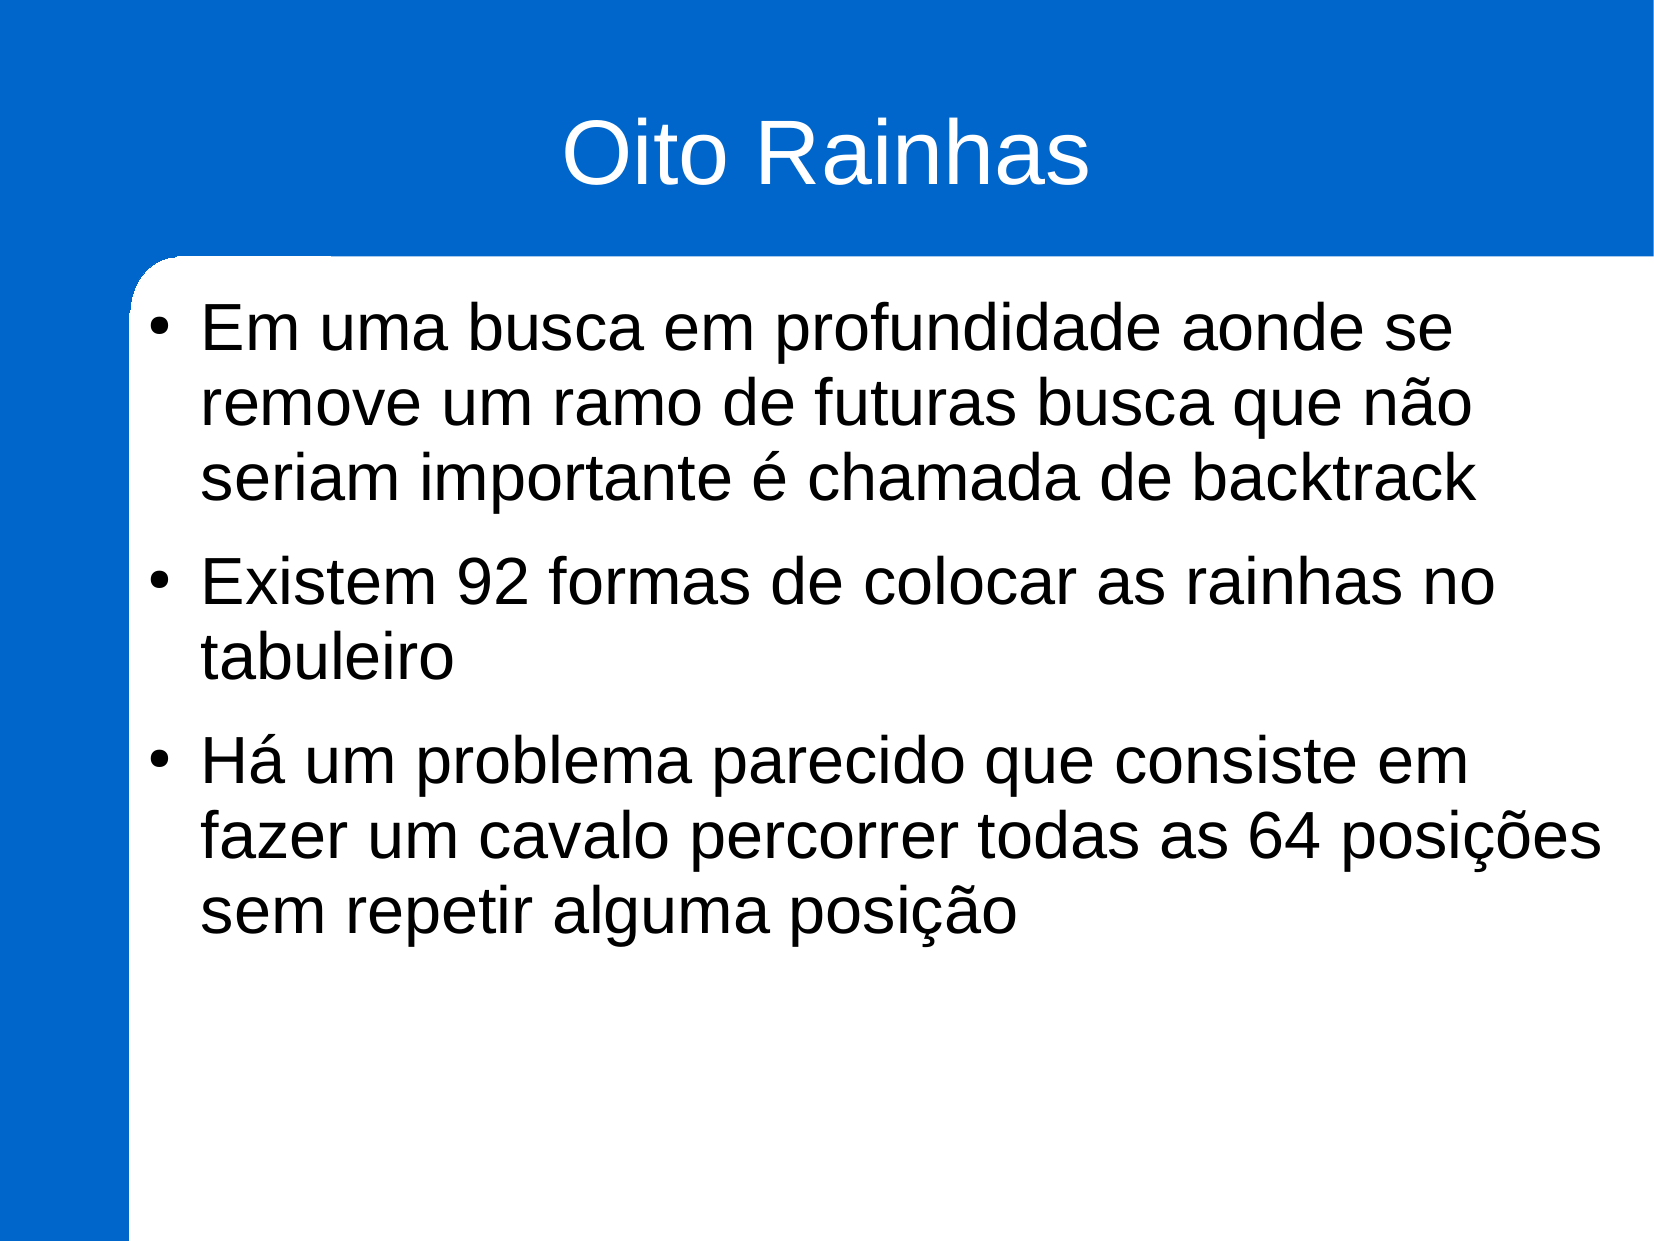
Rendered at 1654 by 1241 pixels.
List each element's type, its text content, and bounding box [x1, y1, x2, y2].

list Em uma busca em profundidade aonde se remove um ramo de futuras busca que não seriam importante é chamada de backtrack Existem 92 formas de colocar as rainhas no tabuleiro Há um problema parecido que consiste em fazer um cavalo percorrer todas as 64 posições sem repetir alguma posição [129, 290, 1619, 1193]
title Oito Rainhas [82, 49, 1571, 257]
